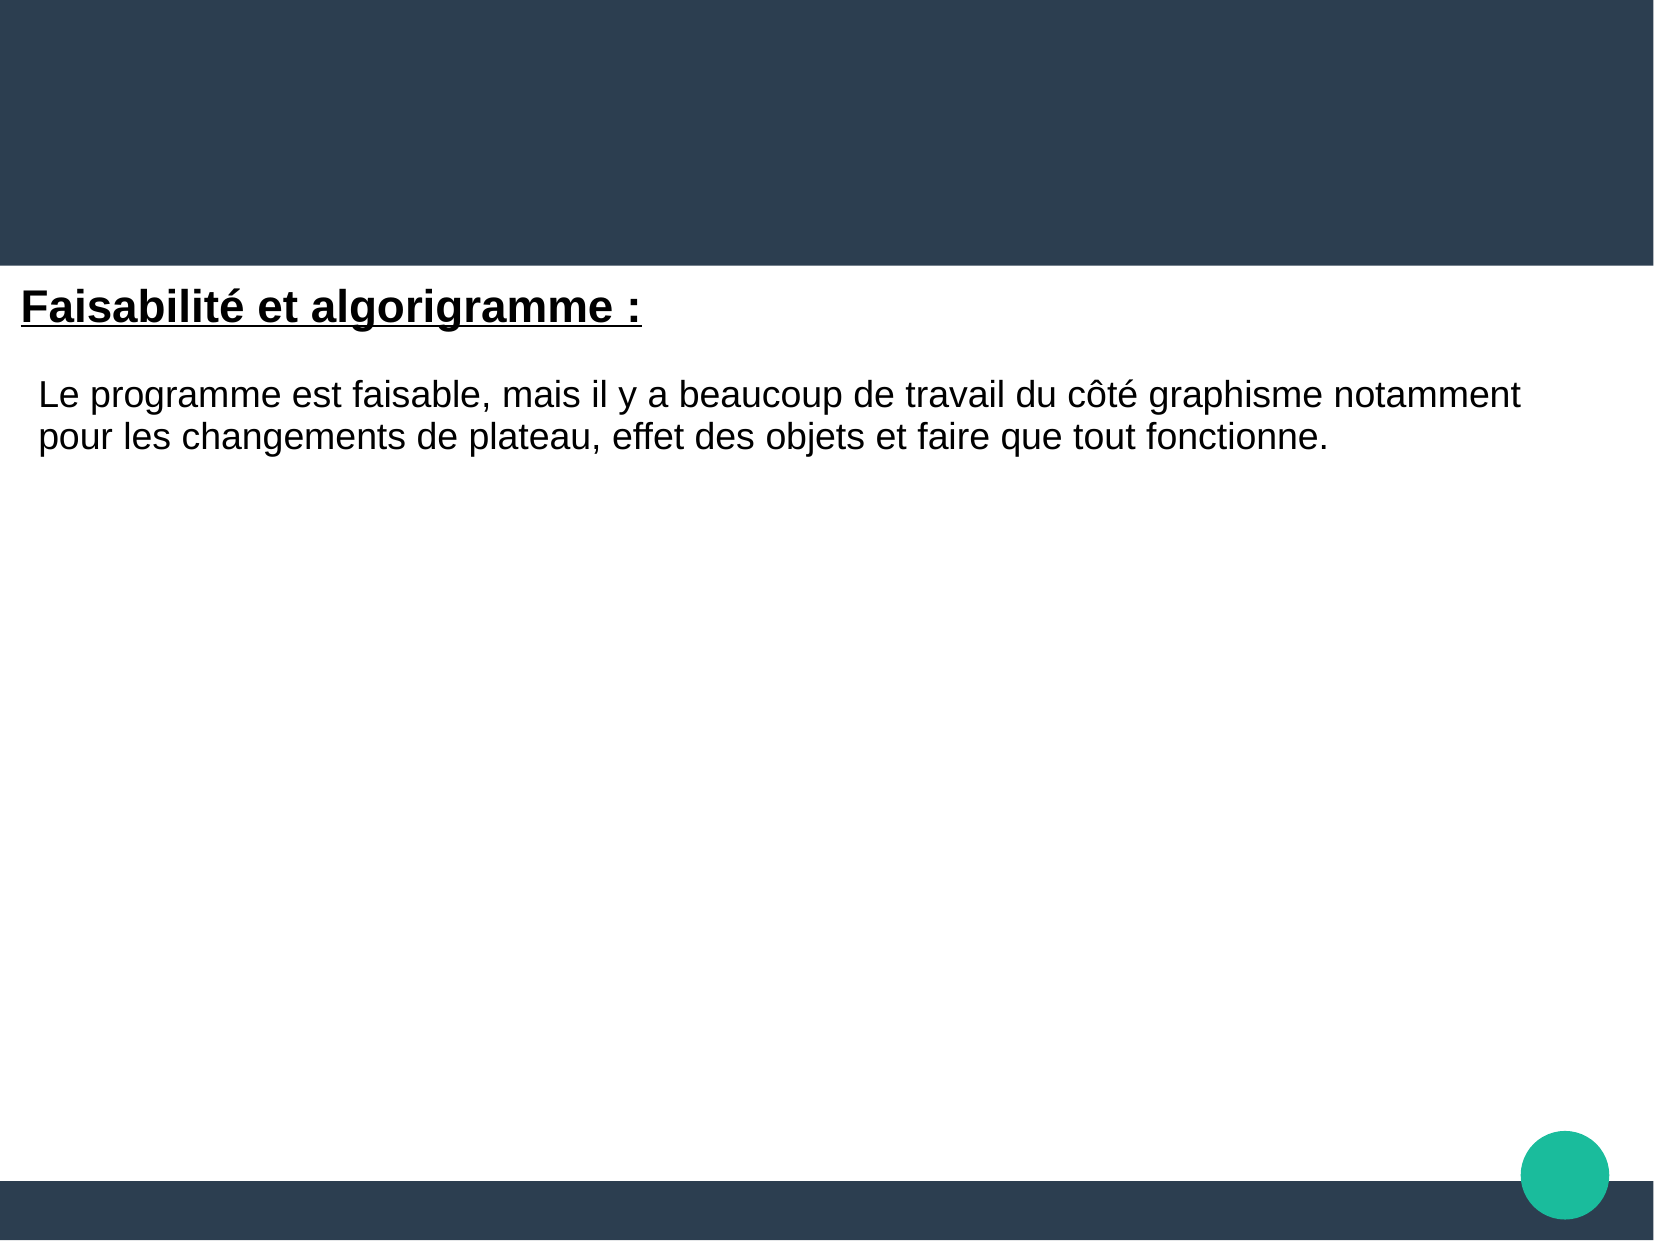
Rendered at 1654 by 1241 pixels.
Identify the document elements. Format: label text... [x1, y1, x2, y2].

text_box Faisabilité et algorigramme : [5, 273, 686, 390]
text_box Le programme est faisable, mais il y a beaucoup de travail du côté graphisme notamment pour les changements de plateau, effet des objets et faire que tout fonctionne. [23, 366, 1548, 464]
